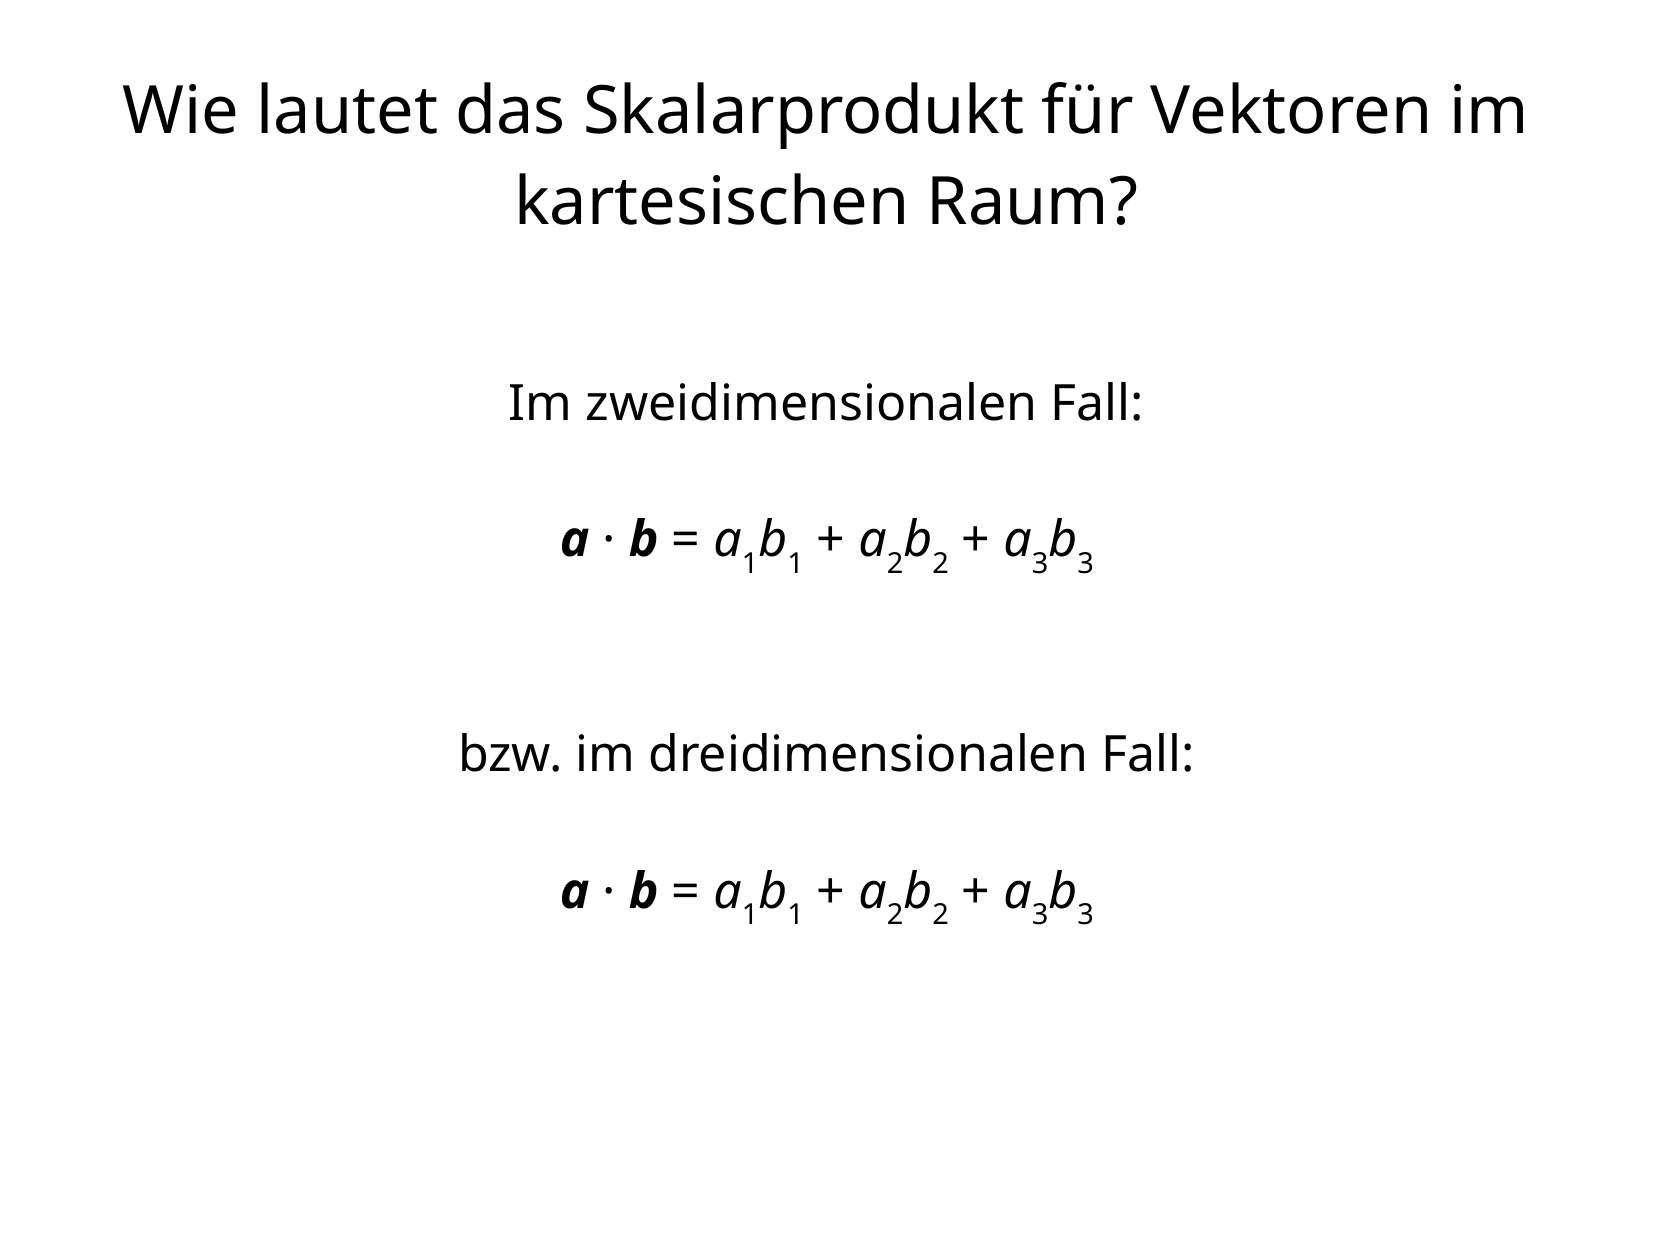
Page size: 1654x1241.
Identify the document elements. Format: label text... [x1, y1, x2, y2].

title Wie lautet das Skalarprodukt für Vektoren im kartesischen Raum? [82, 49, 1571, 257]
subtitle Im zweidimensionalen Fall: a · b = a1b1 + a2b2 + a3b3 bzw. im dreidimensionalen Fall: a · b = a1b1 + a2b2 + a3b3 [82, 290, 1571, 1010]
